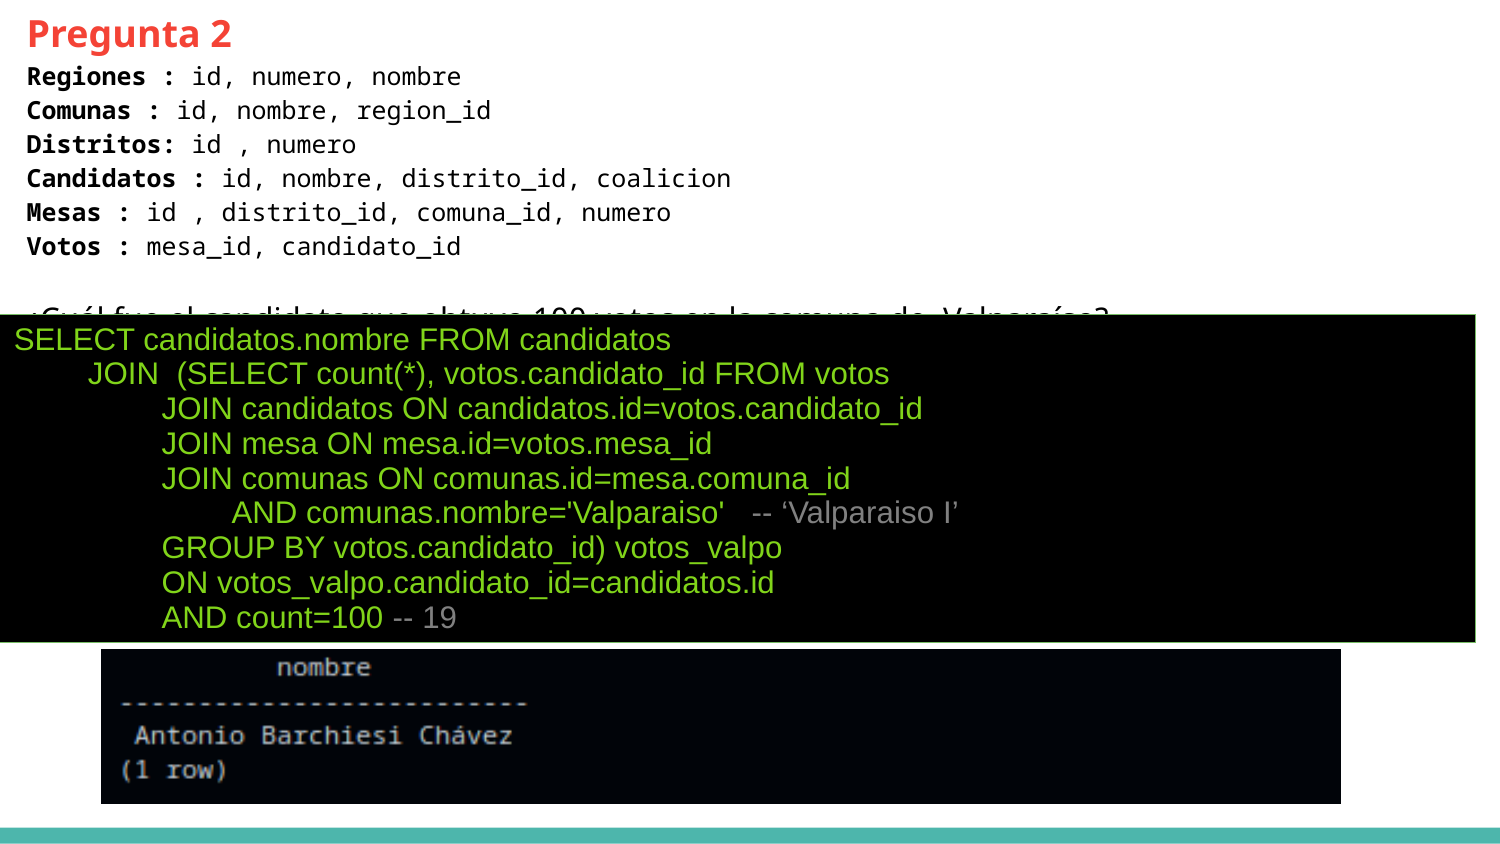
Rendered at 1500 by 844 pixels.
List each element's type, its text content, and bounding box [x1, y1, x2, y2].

picture [101, 649, 1341, 804]
text_box Pregunta 2 Regiones : id, numero, nombre Comunas : id, nombre, region_id Distritos: id , numero Candidatos : id, nombre, distrito_id, coalicion Mesas : id , distrito_id, comuna_id, numero Votos : mesa_id, candidato_id ¿Cuál fue el candidato que obtuvo 100 votos en la comuna de Valparaíso? [11, 0, 1465, 314]
table_header SELECT candidatos.nombre FROM candidatos JOIN (SELECT count(*), votos.candidato_id FROM votos JOIN candidatos ON candidatos.id=votos.candidato_id JOIN mesa ON mesa.id=votos.mesa_id JOIN comunas ON comunas.id=mesa.comuna_id AND comunas.nombre='Valparaiso' -- ‘Valparaiso I’ GROUP BY votos.candidato_id) votos_valpo ON votos_valpo.candidato_id=candidatos.id AND count=100 -- 19 [0, 315, 1475, 642]
text_box Pregunta 2 Regiones : id, numero, nombre Comunas : id, nombre, region_id Distritos: id , numero Candidatos : id, nombre, distrito_id, coalicion Mesas : id , distrito_id, comuna_id, numero Votos : mesa_id, candidato_id ¿Cuál fue el candidato que obtuvo 100 votos en la comuna de Valparaíso? [11, 643, 1465, 844]
